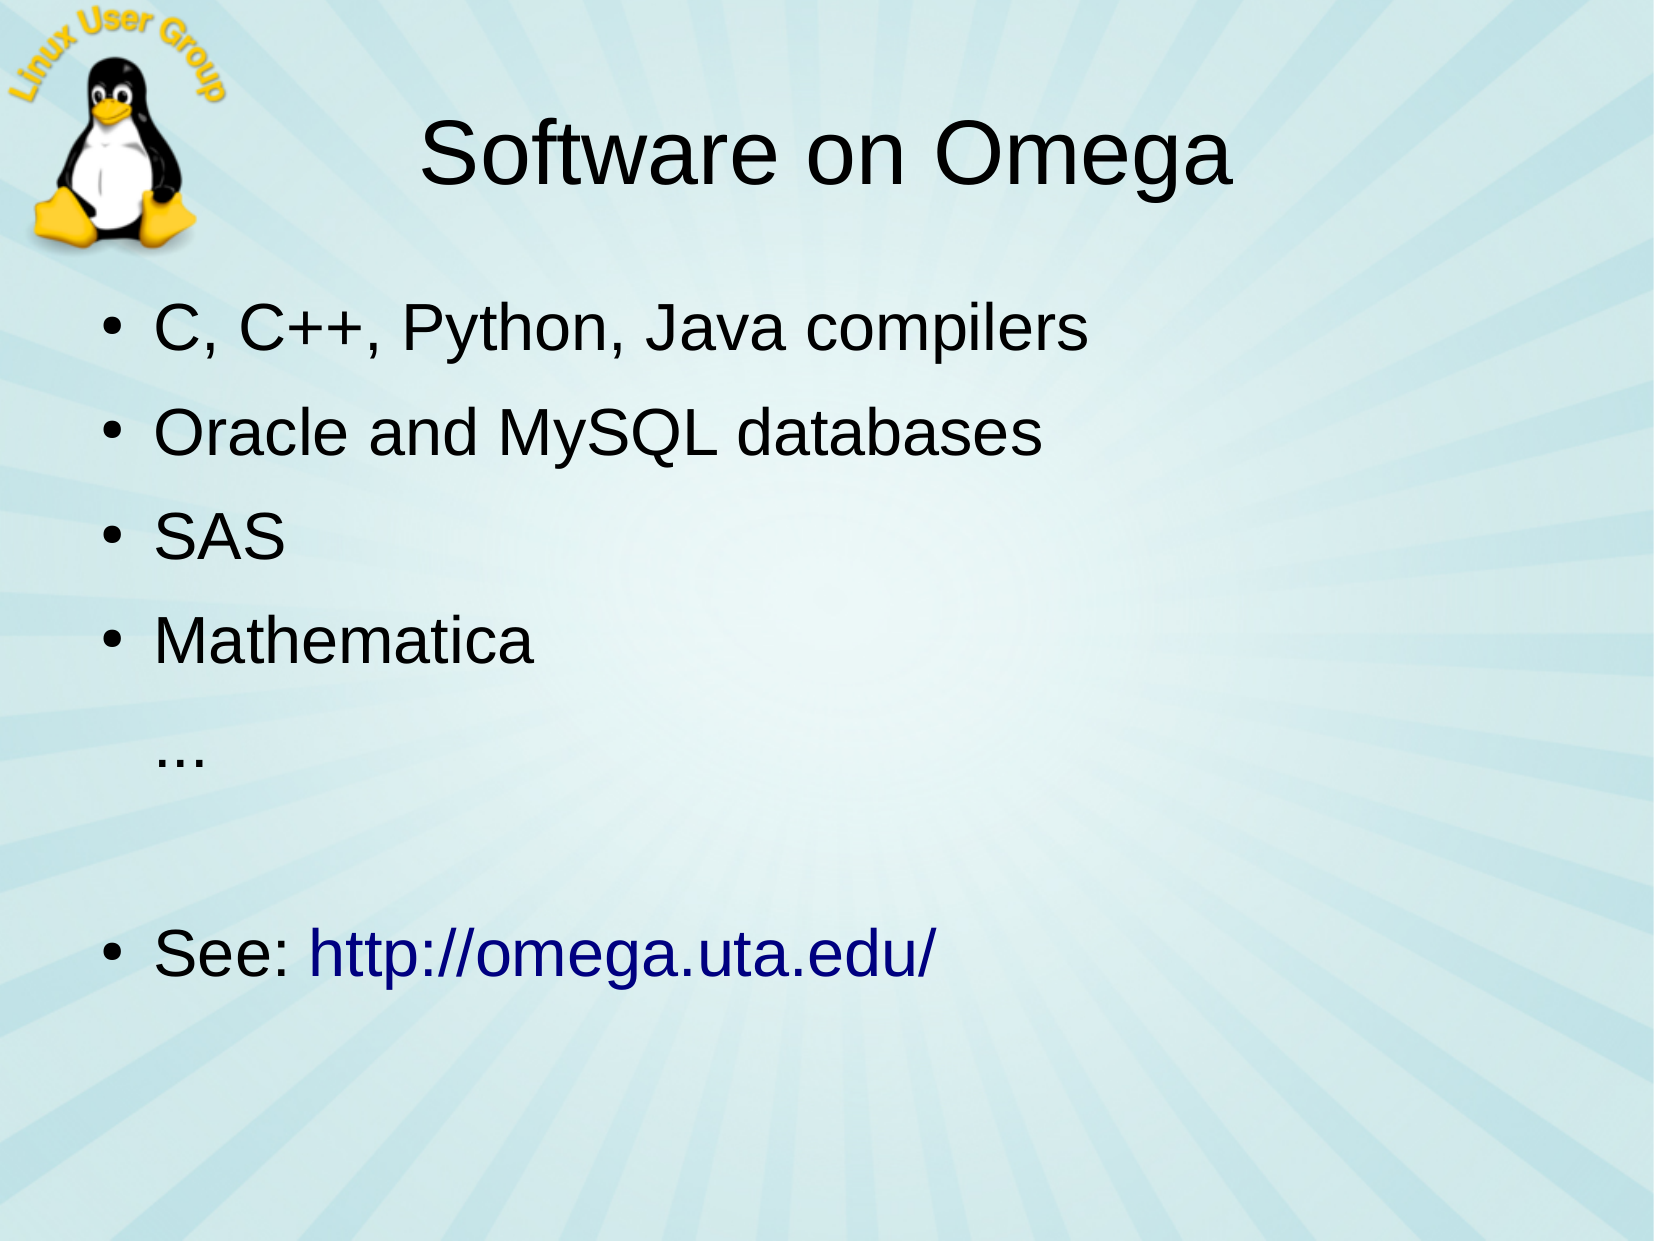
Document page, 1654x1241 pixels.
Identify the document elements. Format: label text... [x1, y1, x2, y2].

title Software on Omega [82, 49, 1571, 257]
list C, C++, Python, Java compilers Oracle and MySQL databases SAS Mathematica ... See: http://omega.uta.edu/ [82, 290, 1571, 1010]
picture [0, 0, 1654, 1241]
